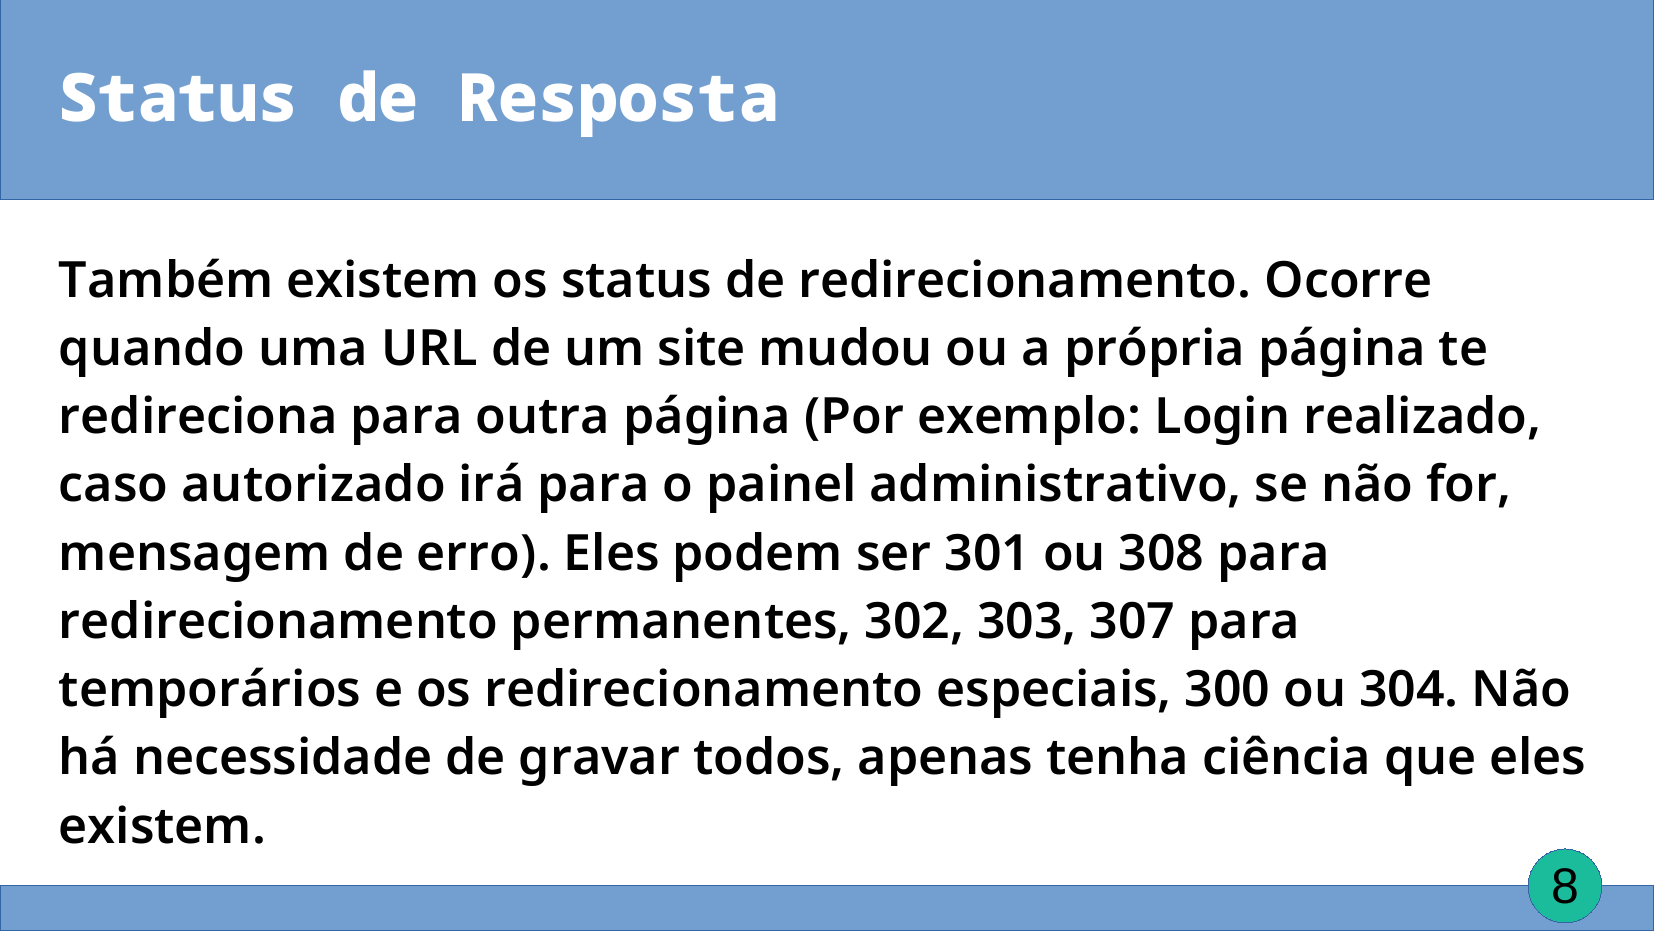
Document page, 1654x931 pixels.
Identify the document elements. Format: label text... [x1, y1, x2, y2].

list Também existem os status de redirecionamento. Ocorre quando uma URL de um site mudou ou a própria página te redireciona para outra página (Por exemplo: Login realizado, caso autorizado irá para o painel administrativo, se não for, mensagem de erro). Eles podem ser 301 ou 308 para redirecionamento permanentes, 302, 303, 307 para temporários e os redirecionamento especiais, 300 ou 304. Não há necessidade de gravar todos, apenas tenha ciência que eles existem. [59, 243, 1595, 864]
title Status de Resposta [59, 37, 1595, 155]
